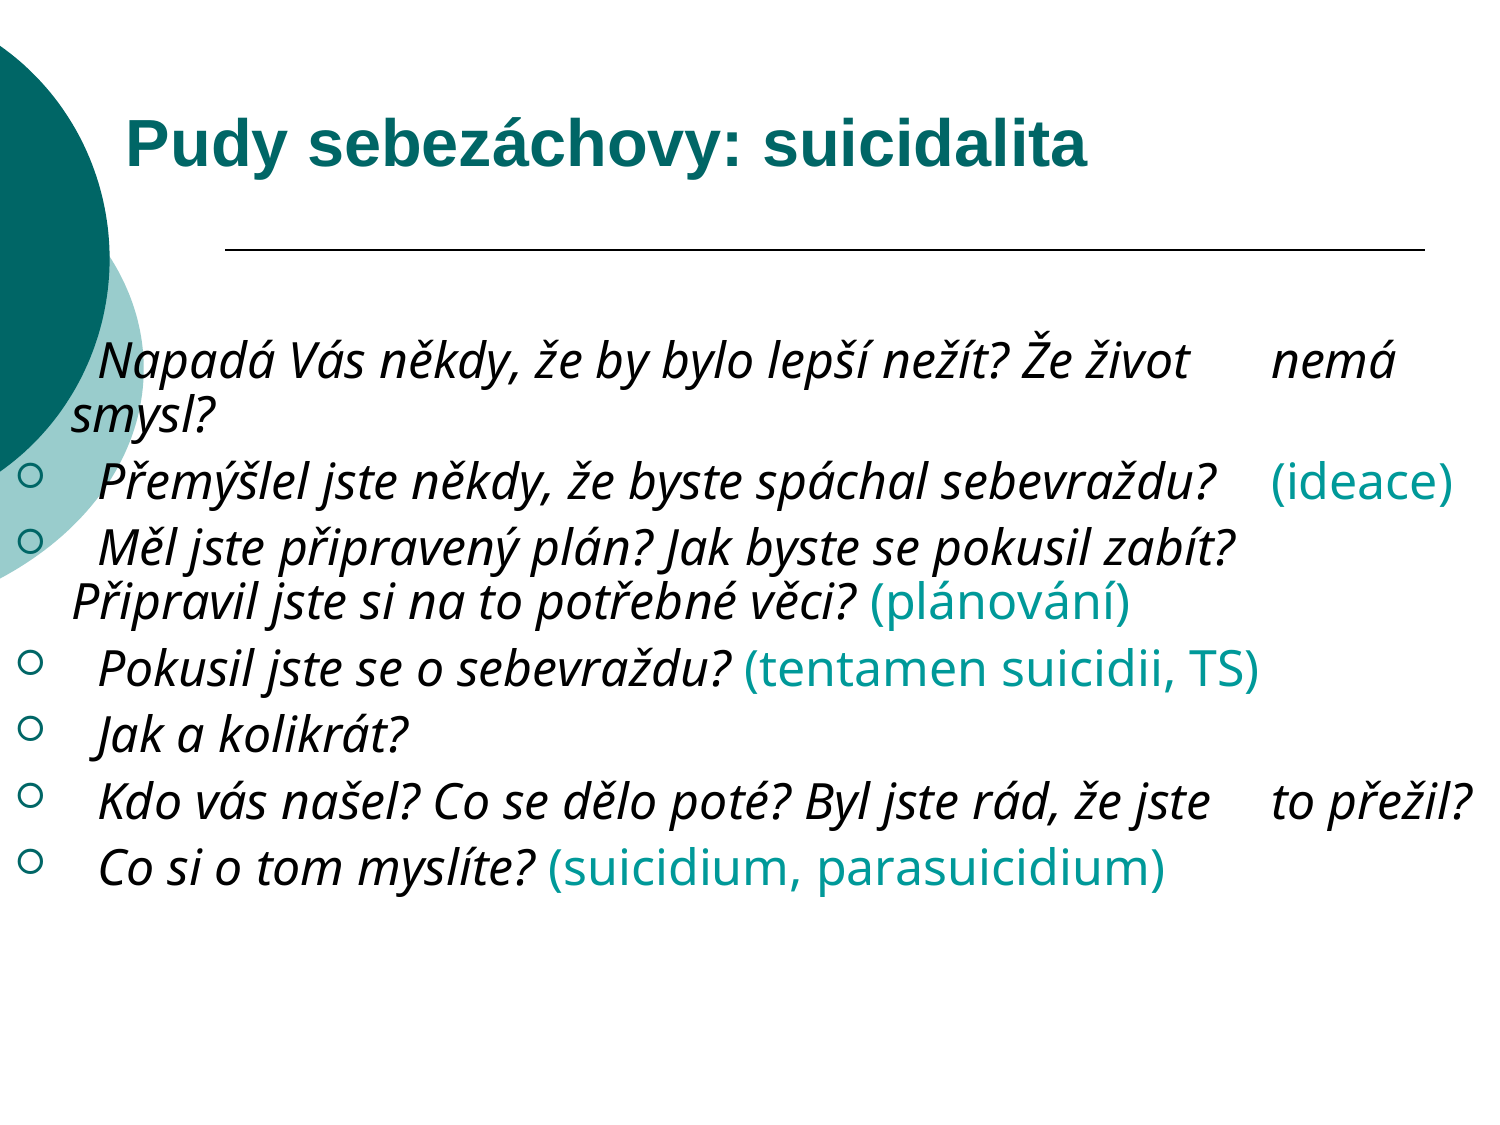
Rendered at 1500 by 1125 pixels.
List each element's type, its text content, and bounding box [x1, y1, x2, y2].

list Napadá Vás někdy, že by bylo lepší nežít? Že život nemá smysl? Přemýšlel jste někdy, že byste spáchal sebevraždu? (ideace) Měl jste připravený plán? Jak byste se pokusil zabít? Připravil jste si na to potřebné věci? (plánování) Pokusil jste se o sebevraždu? (tentamen suicidii, TS) Jak a kolikrát? Kdo vás našel? Co se dělo poté? Byl jste rád, že jste to přežil? Co si o tom myslíte? (suicidium, parasuicidium) [0, 255, 1500, 1125]
title Pudy sebezáchovy: suicidalita [0, 0, 1500, 188]
